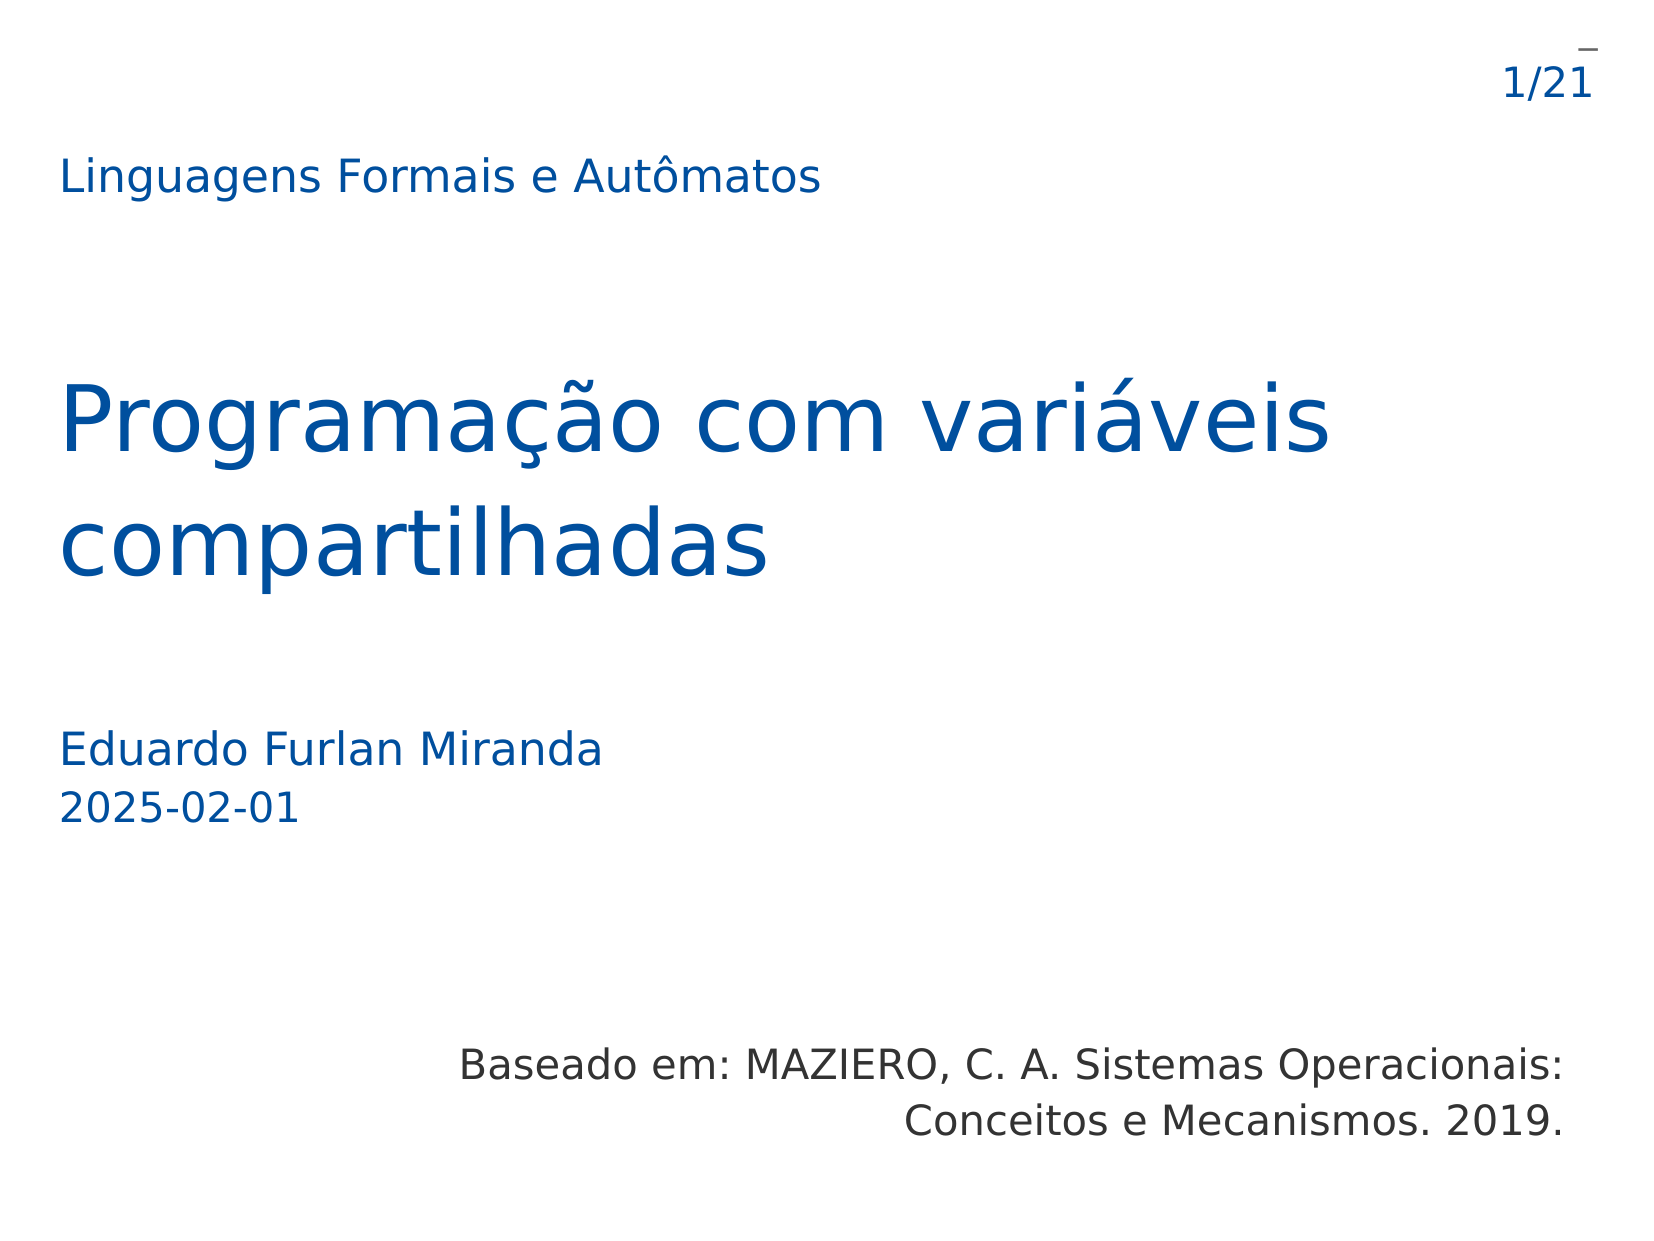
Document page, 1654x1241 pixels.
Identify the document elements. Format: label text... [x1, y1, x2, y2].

list Linguagens Formais e Autômatos Programação com variáveis compartilhadas Eduardo Furlan Miranda 2025-02-01 [59, 141, 1625, 1211]
text_box _ [1375, 0, 1613, 64]
list Baseado em: MAZIERO, C. A. Sistemas Operacionais: Conceitos e Mecanismos. 2019. [435, 1033, 1565, 1211]
chart [720, 567, 933, 672]
